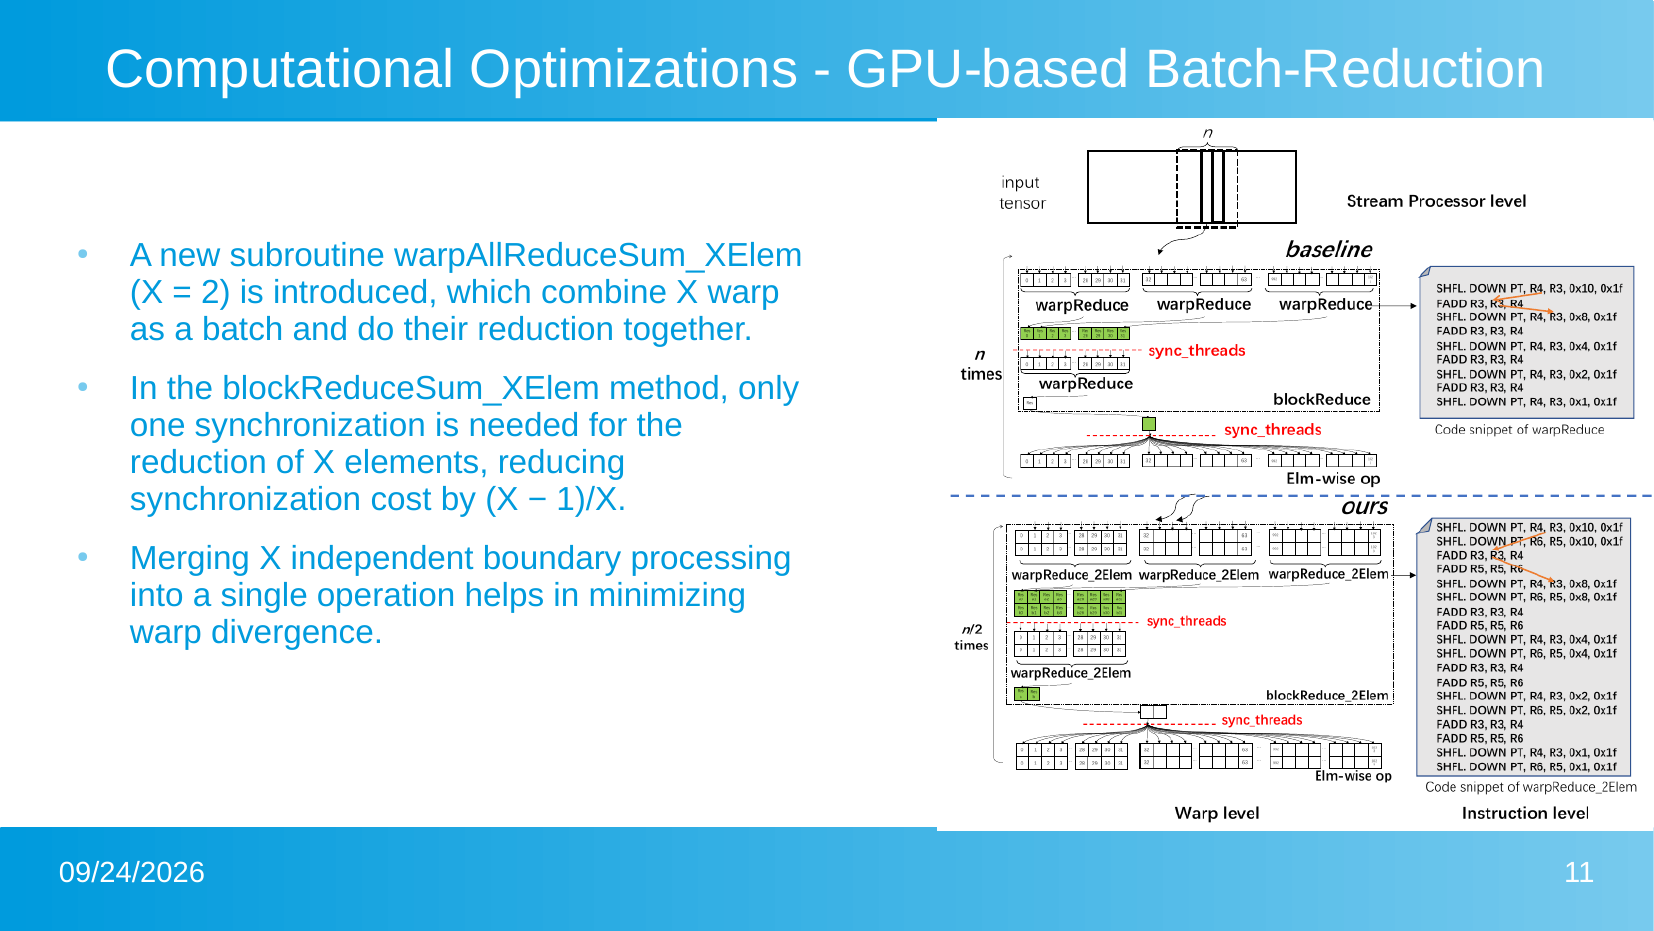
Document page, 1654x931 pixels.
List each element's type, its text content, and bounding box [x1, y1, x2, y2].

picture [937, 1, 1654, 831]
list A new subroutine warpAllReduceSum_XElem (X = 2) is introduced, which combine X warp as a batch and do their reduction together. In the blockReduceSum_XElem method, only one synchronization is needed for the reduction of X elements, reducing synchronization cost by (X − 1)/X. Merging X independent boundary processing into a single operation helps in minimizing warp divergence. [59, 177, 826, 768]
title Computational Optimizations - GPU-based Batch-Reduction [59, 29, 1595, 108]
